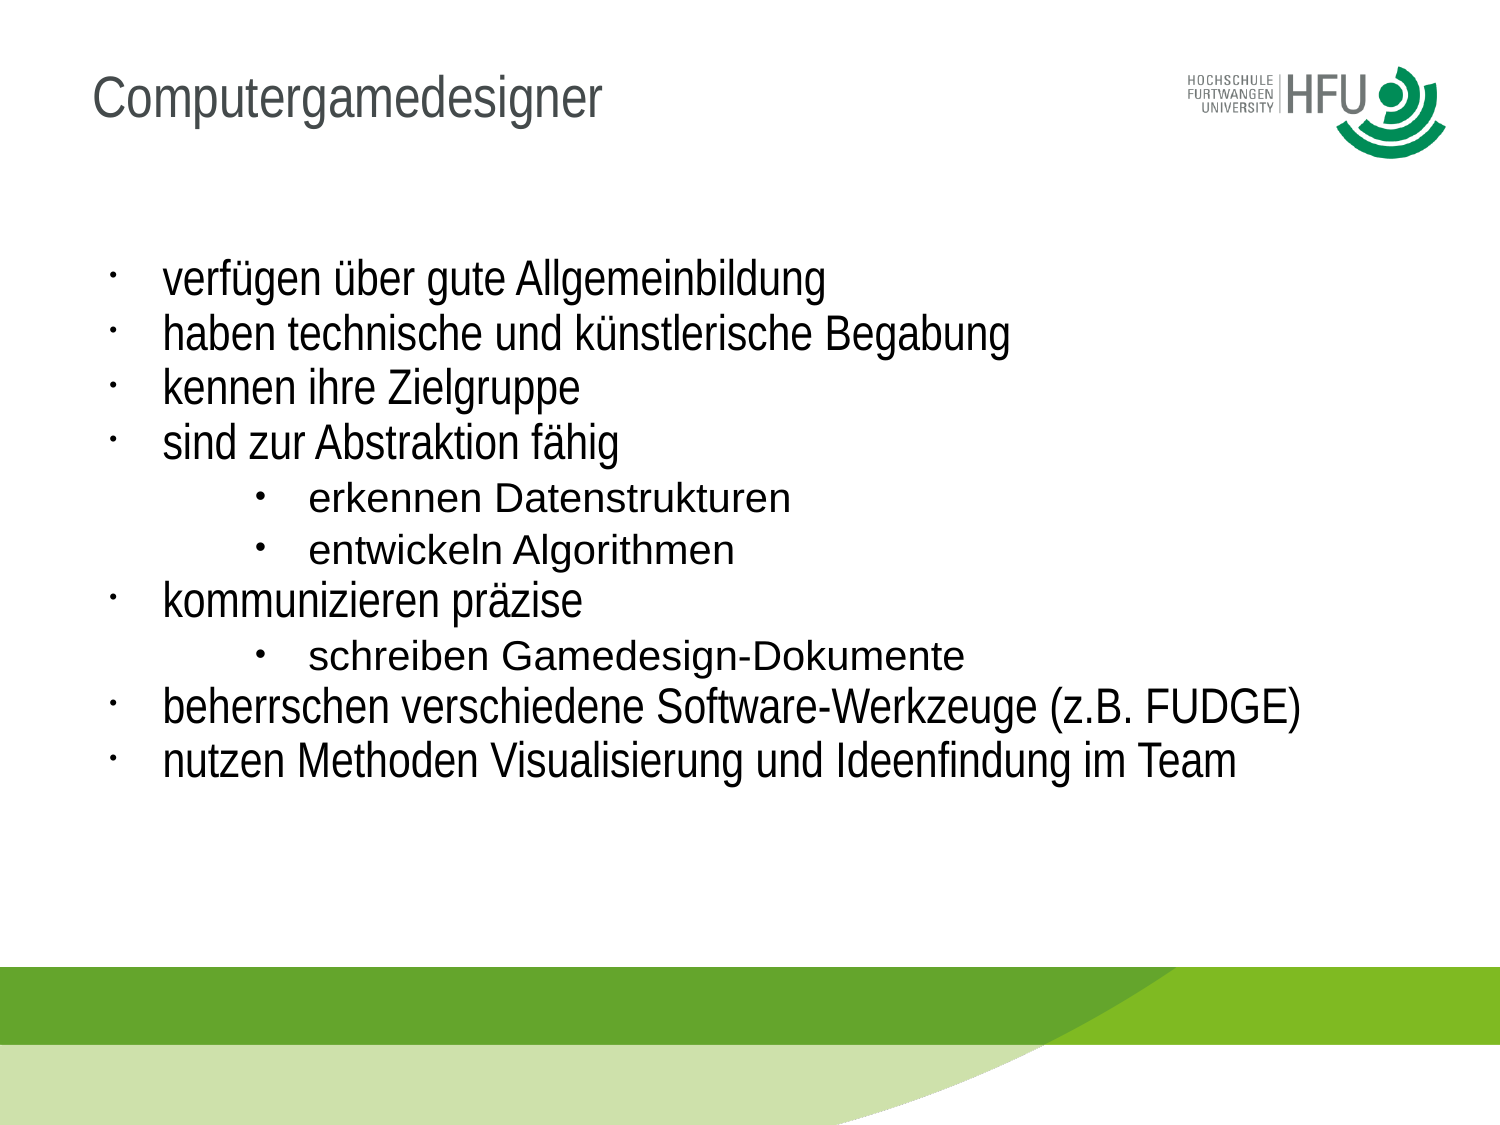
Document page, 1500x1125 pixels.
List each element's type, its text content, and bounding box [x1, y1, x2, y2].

list verfügen über gute Allgemeinbildung haben technische und künstlerische Begabung kennen ihre Zielgruppe sind zur Abstraktion fähig erkennen Datenstrukturen entwickeln Algorithmen kommunizieren präzise schreiben Gamedesign-Dokumente beherrschen verschiedene Software-Werkzeuge (z.B. FUDGE) nutzen Methoden Visualisierung und Ideenfindung im Team [76, 249, 1447, 913]
picture [1166, 53, 1454, 164]
picture [0, 967, 1500, 1125]
title Computergamedesigner [77, 64, 1353, 153]
